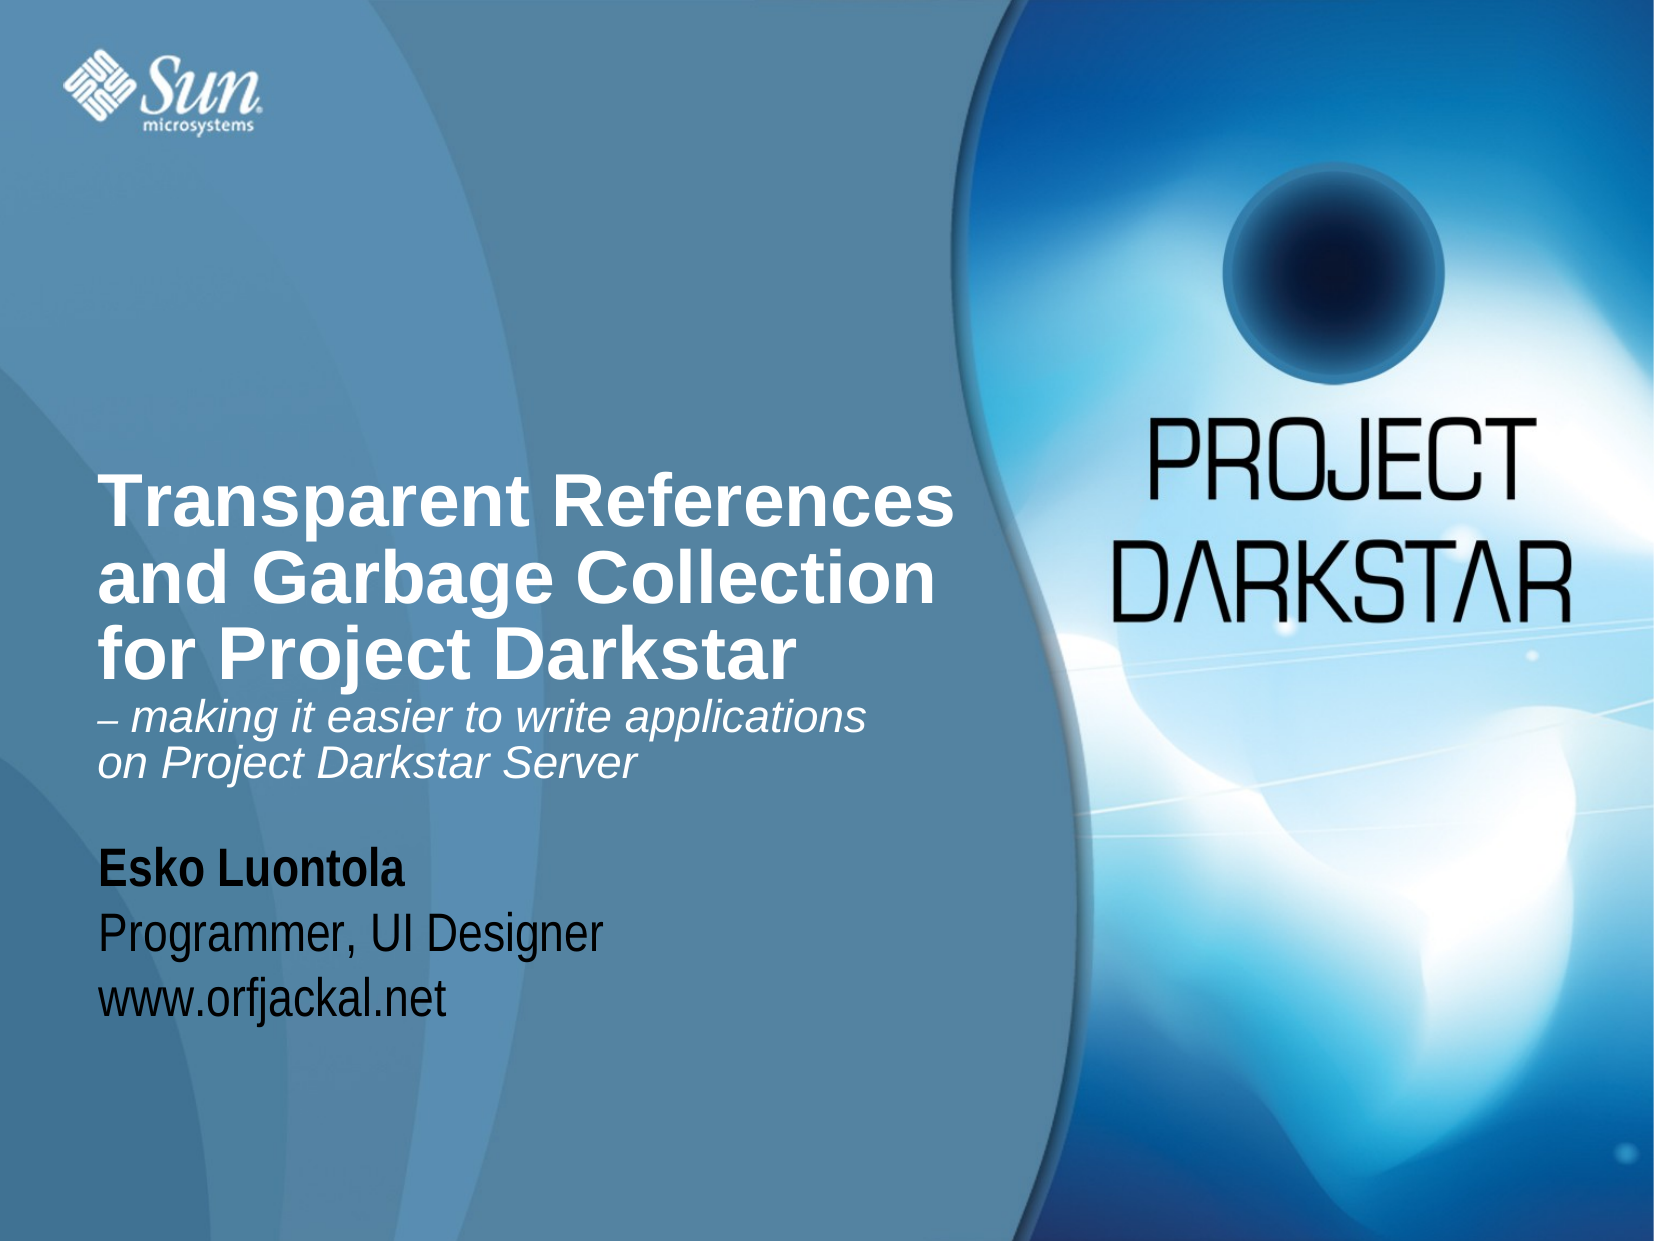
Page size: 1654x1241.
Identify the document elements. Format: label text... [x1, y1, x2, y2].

subtitle Esko Luontola Programmer, UI Designer www.orfjackal.net [98, 844, 1229, 1107]
title Transparent References and Garbage Collection for Project Darkstar – making it easier to write applications on Project Darkstar Server [97, 459, 993, 789]
picture [0, 0, 1654, 1241]
